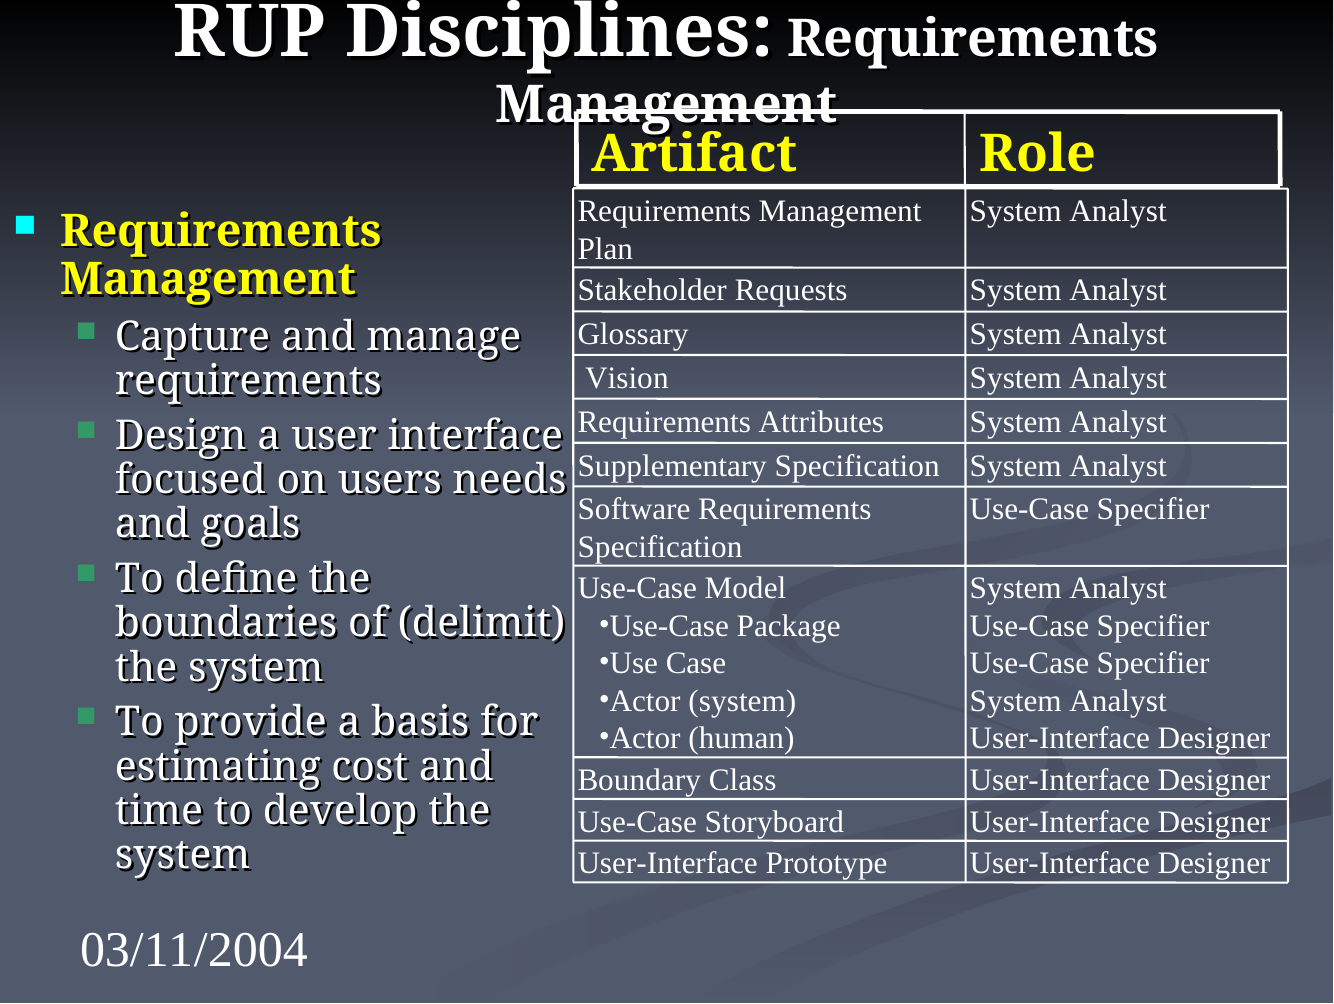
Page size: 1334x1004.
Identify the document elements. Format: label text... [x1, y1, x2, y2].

text_box Artifact [579, 114, 963, 183]
text_box Stakeholder Requests [575, 269, 964, 310]
text_box Vision [575, 356, 964, 397]
text_box Role [966, 114, 1277, 184]
text_box System Analyst [967, 269, 1286, 310]
text_box Requirements Management Plan [575, 190, 964, 266]
title RUP Disciplines: Requirements Management [66, 0, 1267, 140]
text_box System Analyst [967, 400, 1286, 441]
text_box User-Interface Designer [967, 842, 1286, 881]
text_box User-Interface Designer [967, 801, 1286, 839]
text_box Boundary Class [575, 759, 964, 798]
text_box System Analyst [967, 313, 1286, 354]
text_box Glossary [575, 313, 964, 354]
text_box System Analyst Use-Case Specifier Use-Case Specifier System Analyst User-Interface Designer [967, 567, 1286, 756]
text_box User-Interface Prototype [575, 842, 964, 881]
text_box System Analyst [967, 444, 1286, 485]
text_box Use-Case Specifier [967, 488, 1286, 564]
text_box Use-Case Model Use-Case Package Use Case Actor (system) Actor (human) [575, 567, 964, 756]
list Requirements Management Capture and manage requirements Design a user interface focused on users needs and goals To define the boundaries of (delimit) the system To provide a basis for estimating cost and time to develop the system [0, 200, 588, 895]
text_box Requirements Attributes [575, 400, 964, 441]
text_box User-Interface Designer [967, 759, 1286, 798]
text_box System Analyst [967, 357, 1286, 397]
text_box Software Requirements Specification [575, 488, 964, 564]
text_box Use-Case Storyboard [575, 800, 964, 839]
text_box System Analyst [967, 190, 1286, 266]
text_box Supplementary Specification [575, 444, 964, 485]
